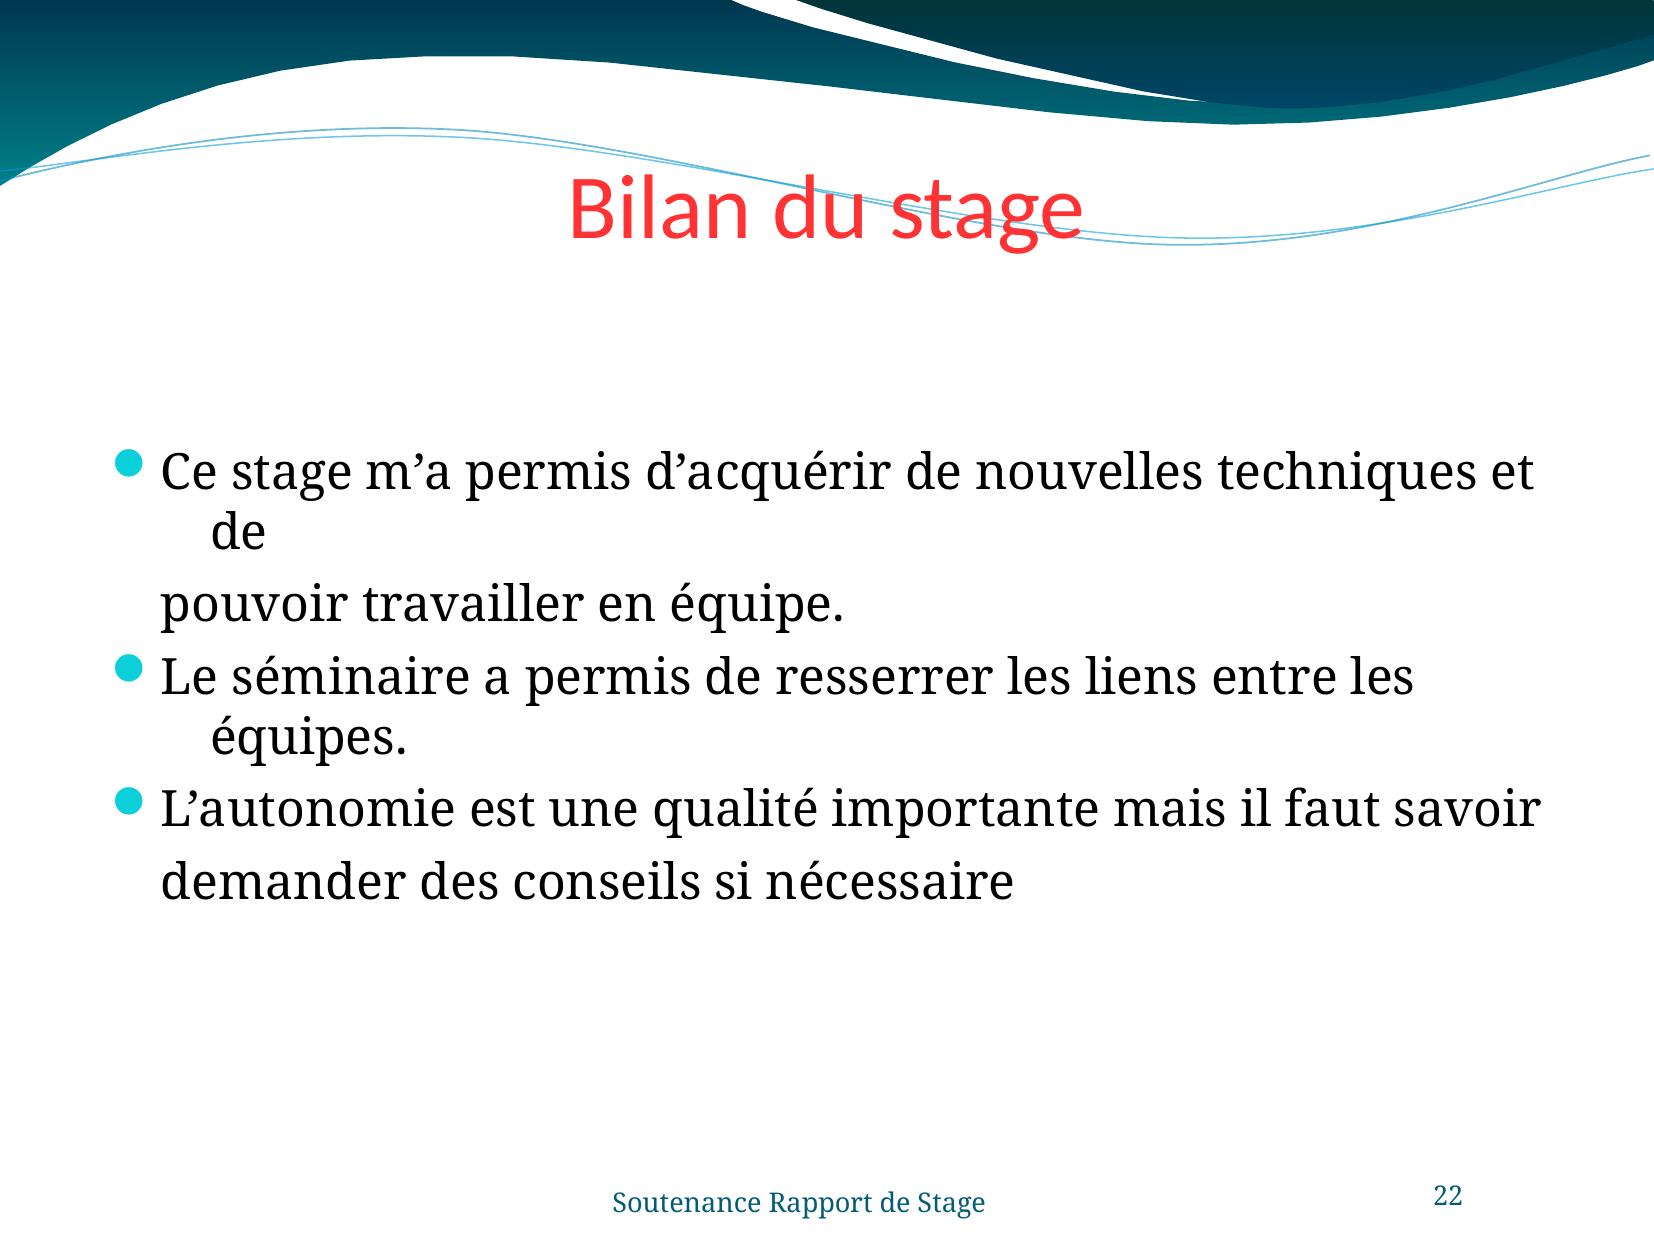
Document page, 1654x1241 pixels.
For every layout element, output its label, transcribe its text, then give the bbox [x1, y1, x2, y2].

text_box Soutenance Rapport de Stage [496, 1151, 1103, 1218]
list Ce stage m’a permis d’acquérir de nouvelles techniques et de pouvoir travailler en équipe. Le séminaire a permis de resserrer les liens entre les équipes. L’autonomie est une qualité importante mais il faut savoir demander des conseils si nécessaire [94, 431, 1583, 939]
text_box <numéro> [1433, 1149, 1571, 1216]
title Bilan du stage [82, 49, 1571, 257]
